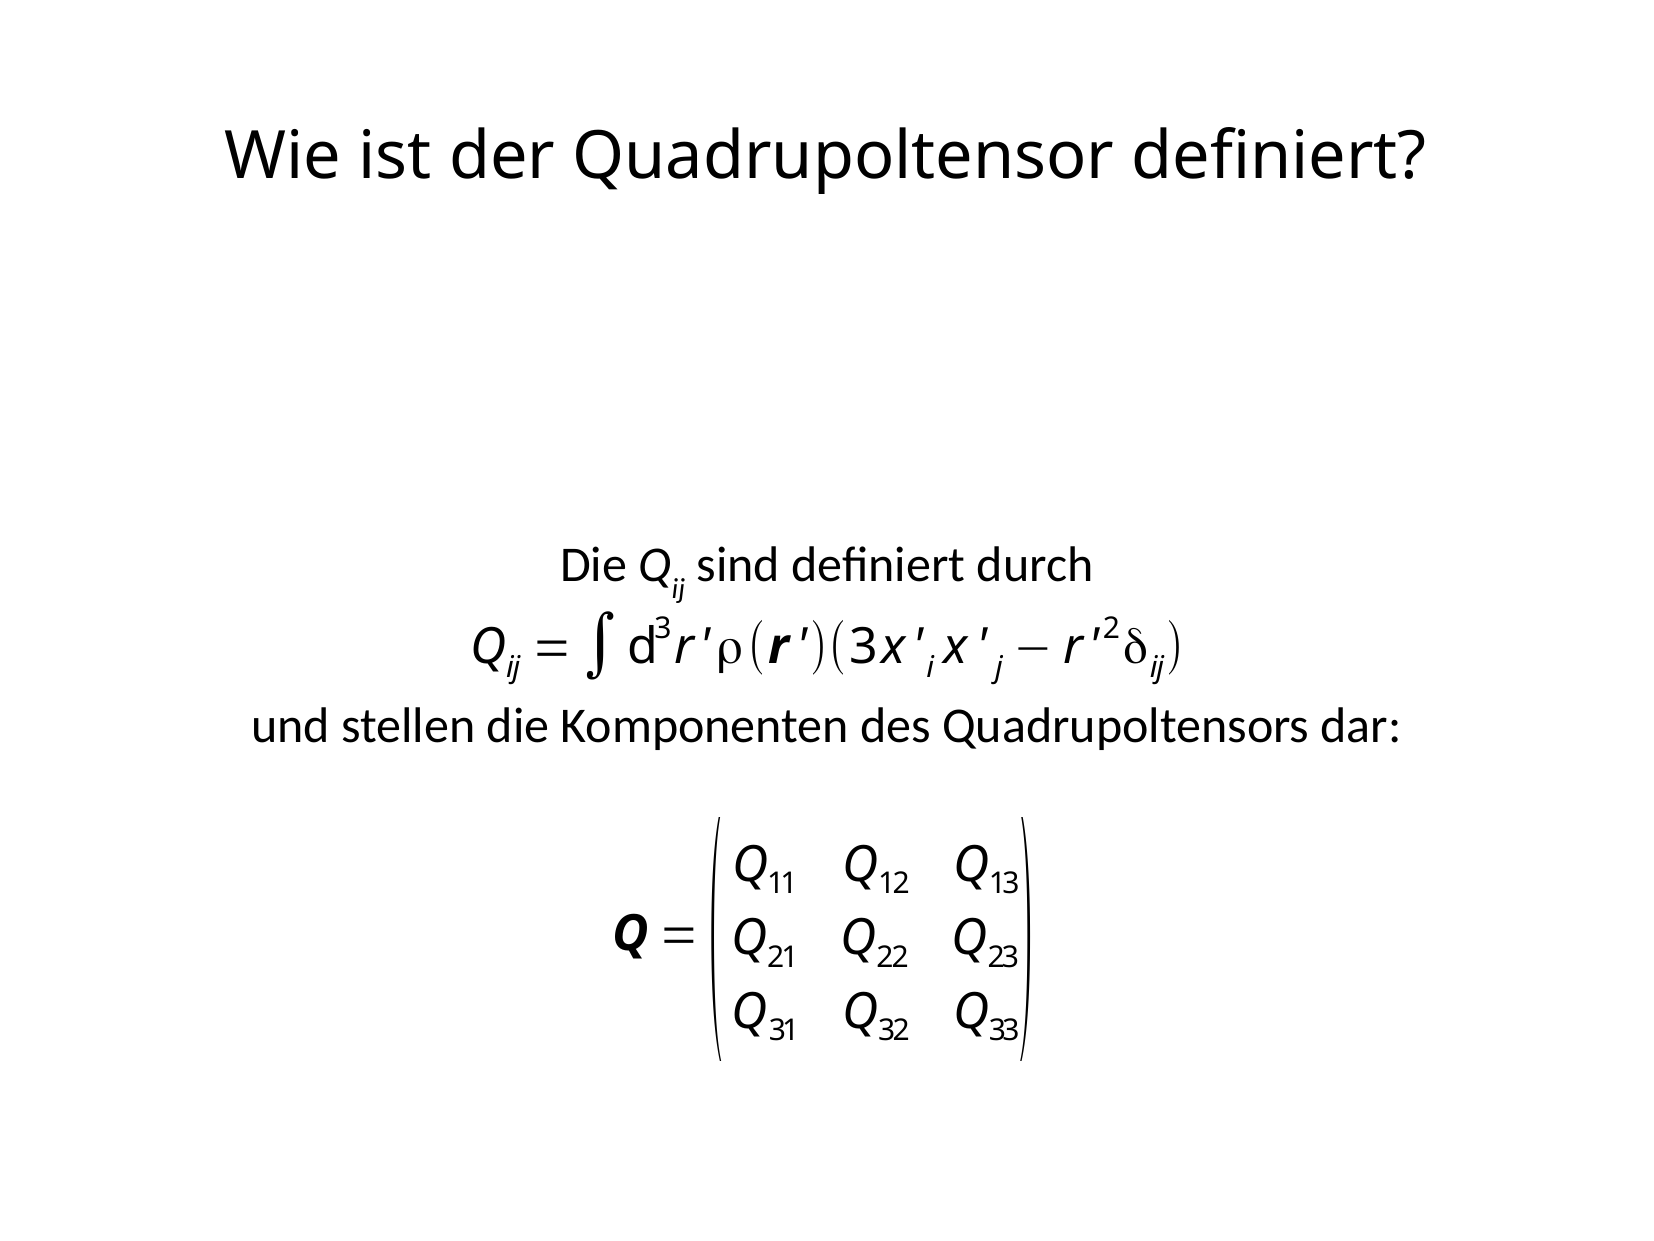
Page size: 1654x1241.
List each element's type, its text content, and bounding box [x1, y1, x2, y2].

chart [606, 817, 1048, 1061]
title Wie ist der Quadrupoltensor definiert? [82, 49, 1571, 257]
subtitle Die Qij sind definiert durch und stellen die Komponenten des Quadrupoltensors dar: [82, 290, 1571, 1010]
chart [463, 608, 1190, 685]
